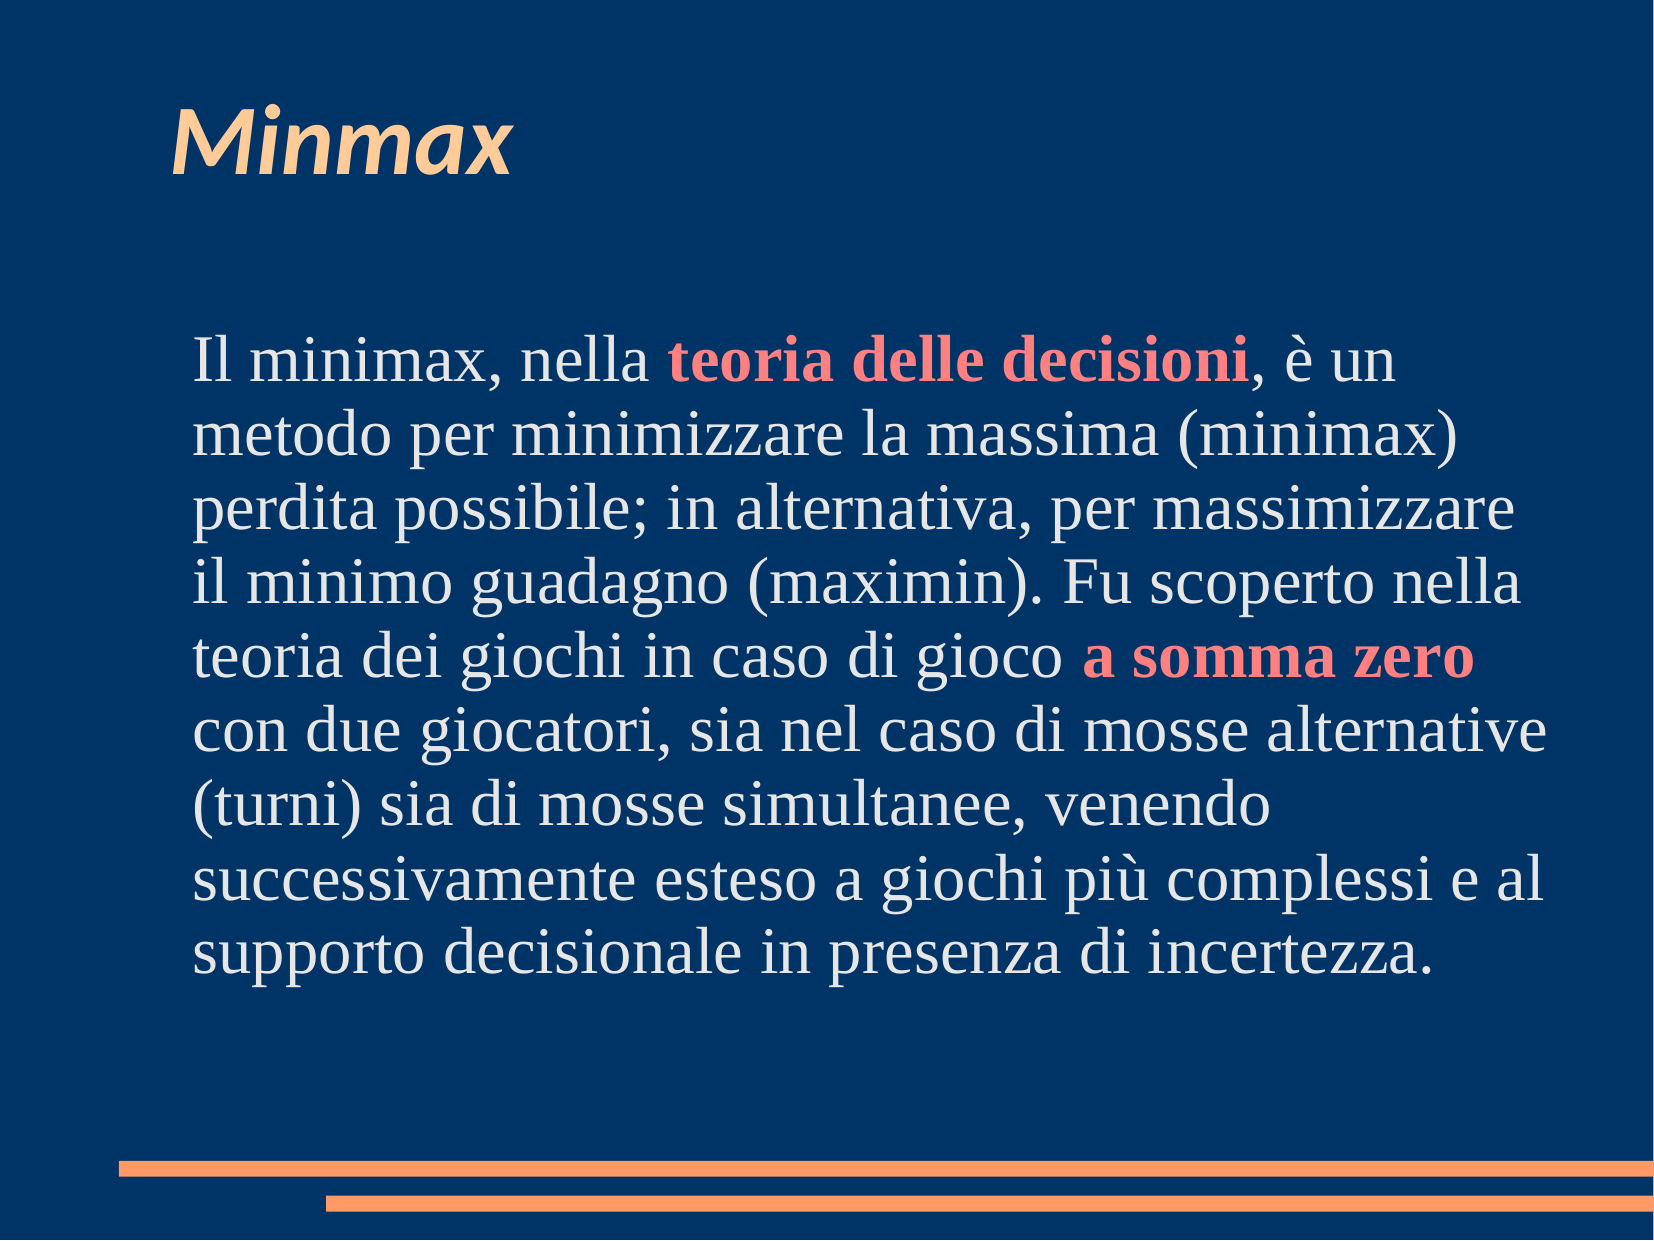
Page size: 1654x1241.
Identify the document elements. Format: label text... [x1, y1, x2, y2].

list Il minimax, nella teoria delle decisioni, è un metodo per minimizzare la massima (minimax) perdita possibile; in alternativa, per massimizzare il minimo guadagno (maximin). Fu scoperto nella teoria dei giochi in caso di gioco a somma zero con due giocatori, sia nel caso di mosse alternative (turni) sia di mosse simultanee, venendo successivamente esteso a giochi più complessi e al supporto decisionale in presenza di incertezza. [121, 322, 1561, 1132]
title Minmax [121, 46, 1534, 254]
